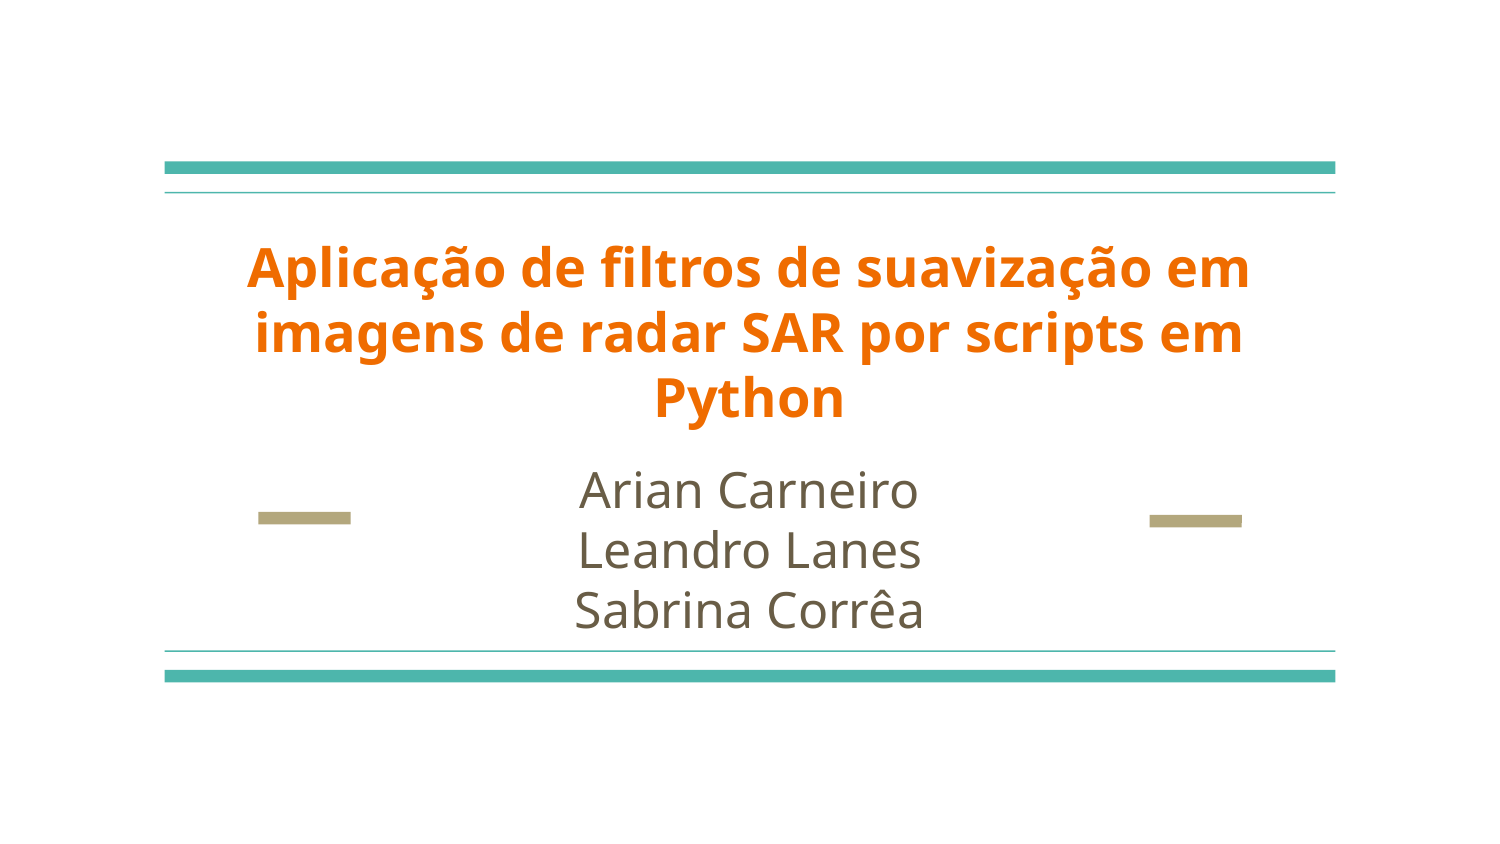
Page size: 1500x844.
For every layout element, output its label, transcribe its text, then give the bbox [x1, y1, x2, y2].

subtitle Arian Carneiro Leandro Lanes Sabrina Corrêa [489, 443, 1011, 645]
title Aplicação de filtros de suavização em imagens de radar SAR por scripts em Python [137, 199, 1363, 444]
